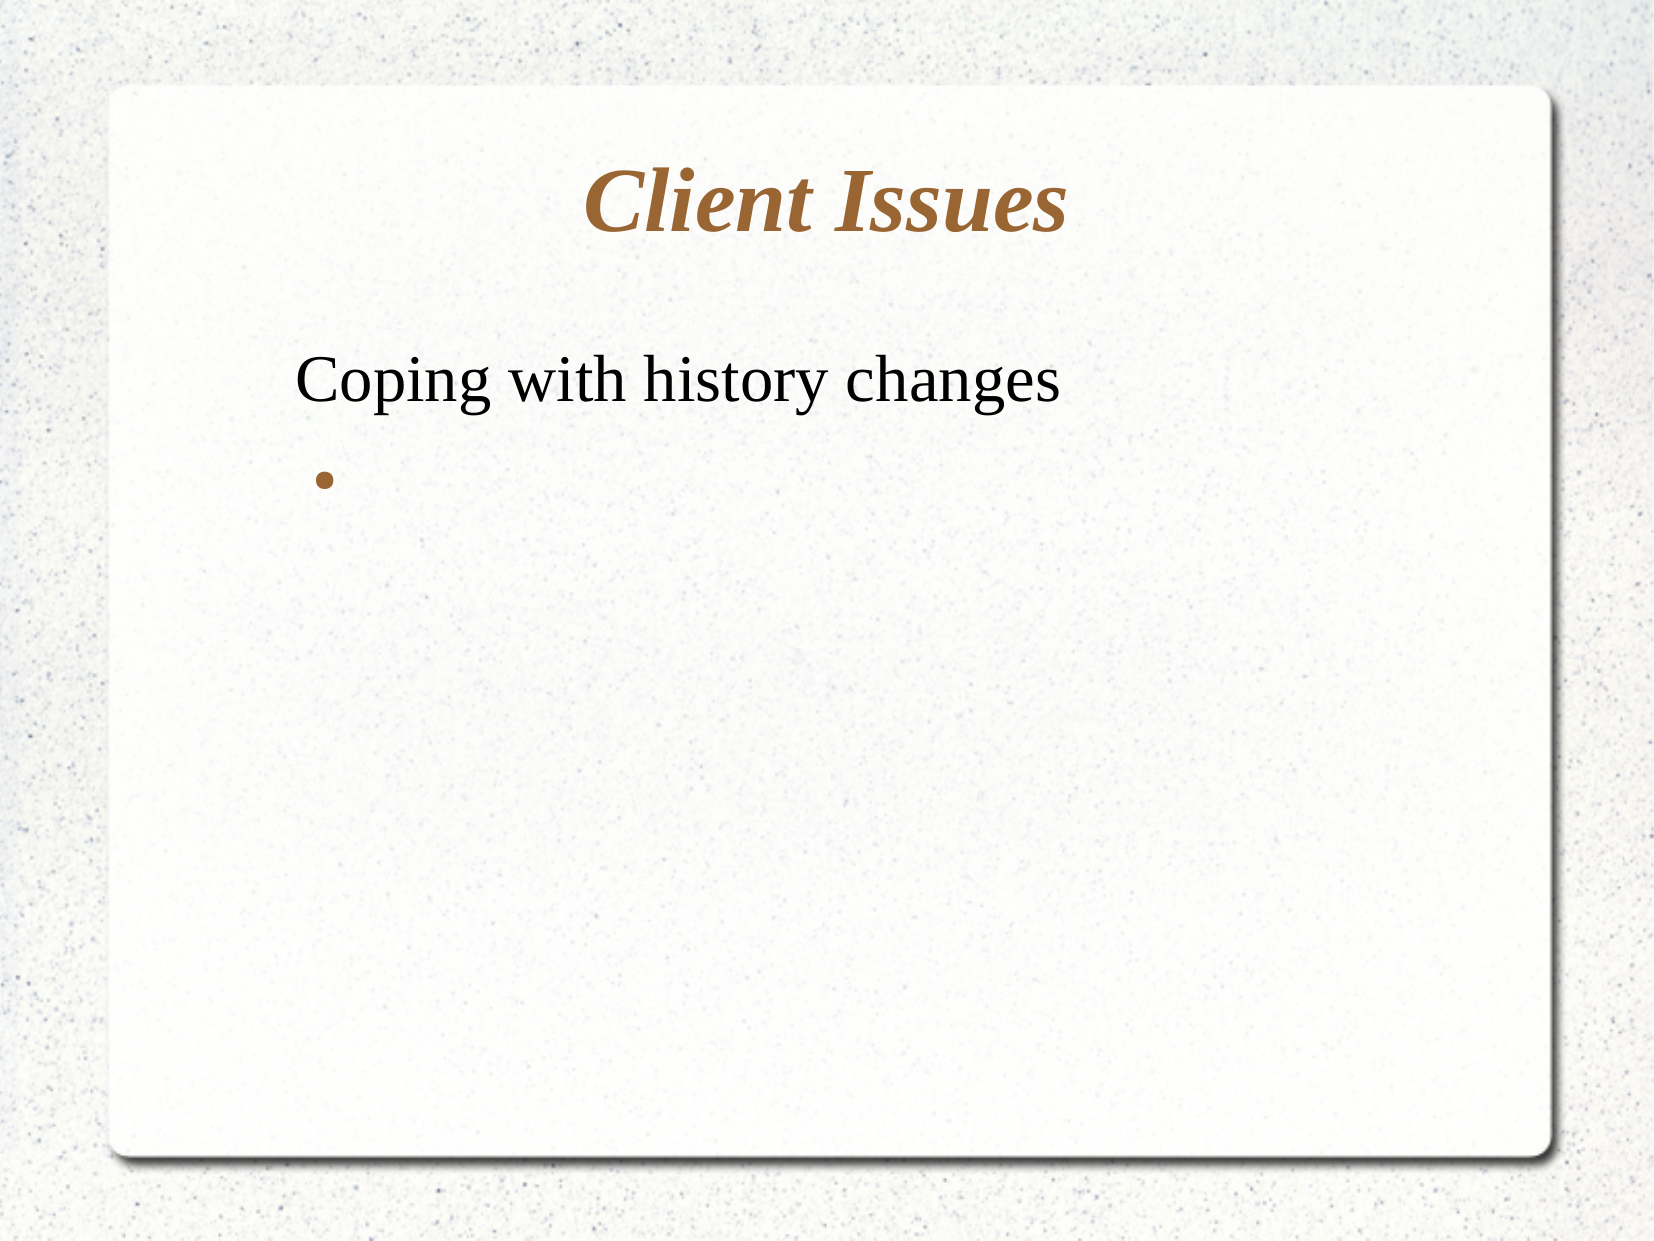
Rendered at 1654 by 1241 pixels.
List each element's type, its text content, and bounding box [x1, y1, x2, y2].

picture [0, 0, 1654, 1241]
list Coping with history changes [295, 342, 1654, 1161]
title Client Issues [118, 96, 1536, 304]
